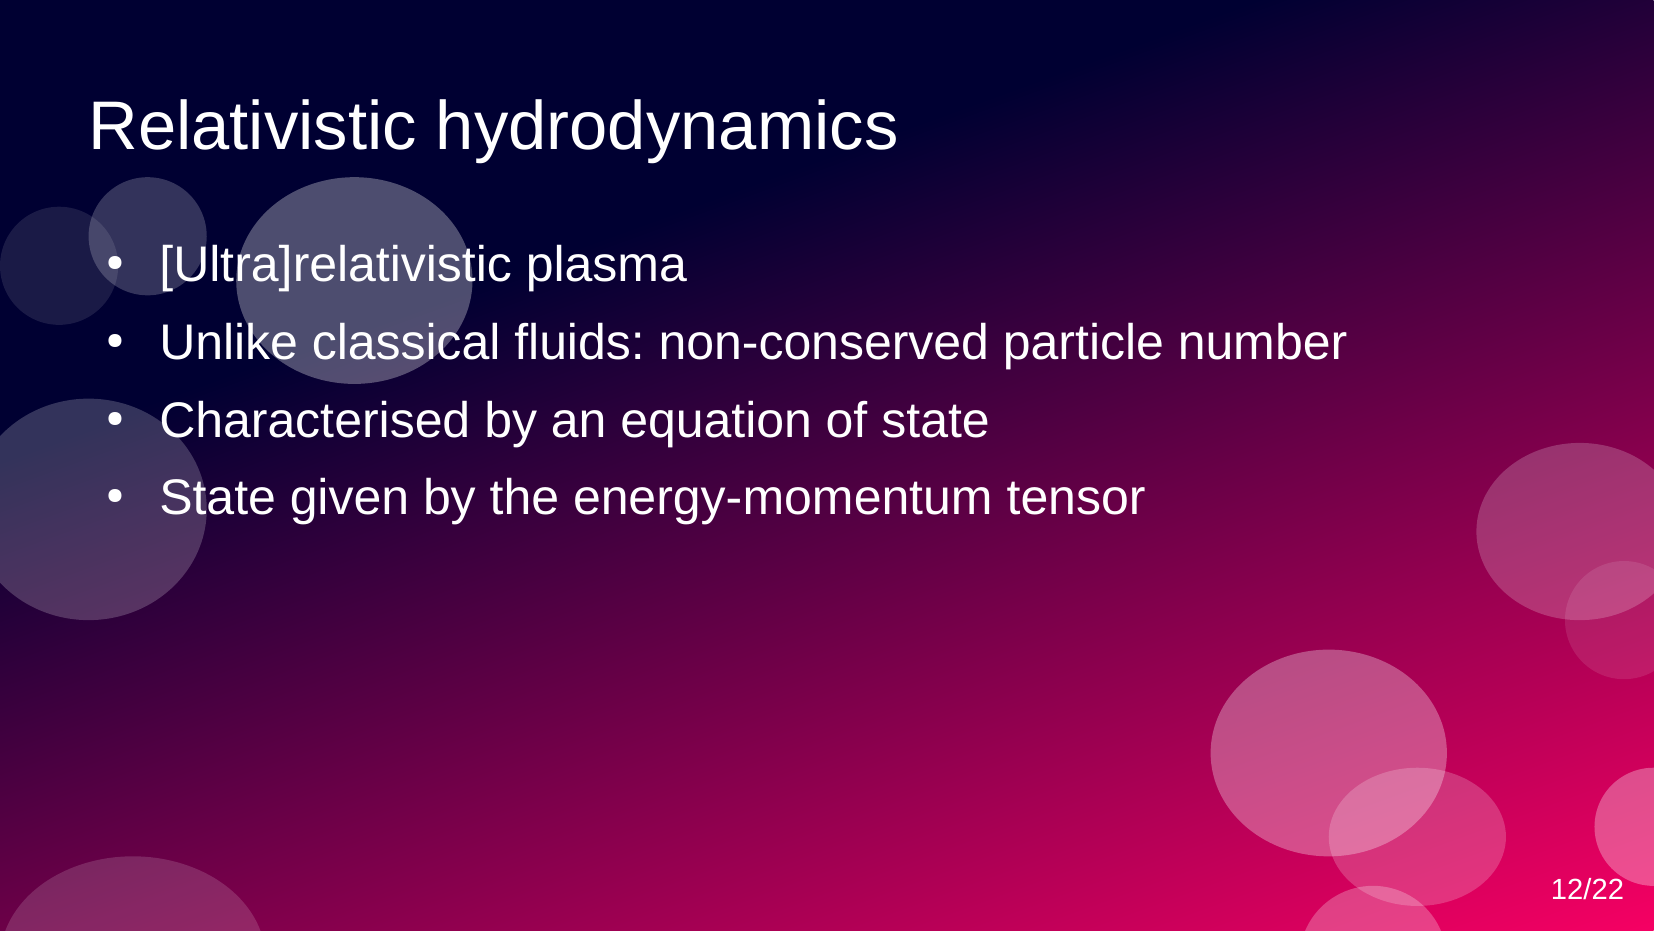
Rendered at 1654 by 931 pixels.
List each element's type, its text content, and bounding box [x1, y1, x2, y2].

title Relativistic hydrodynamics [88, 44, 1565, 207]
list [Ultra]relativistic plasma Unlike classical fluids: non-conserved particle number Characterised by an equation of state State given by the energy-momentum tensor [88, 236, 1565, 827]
